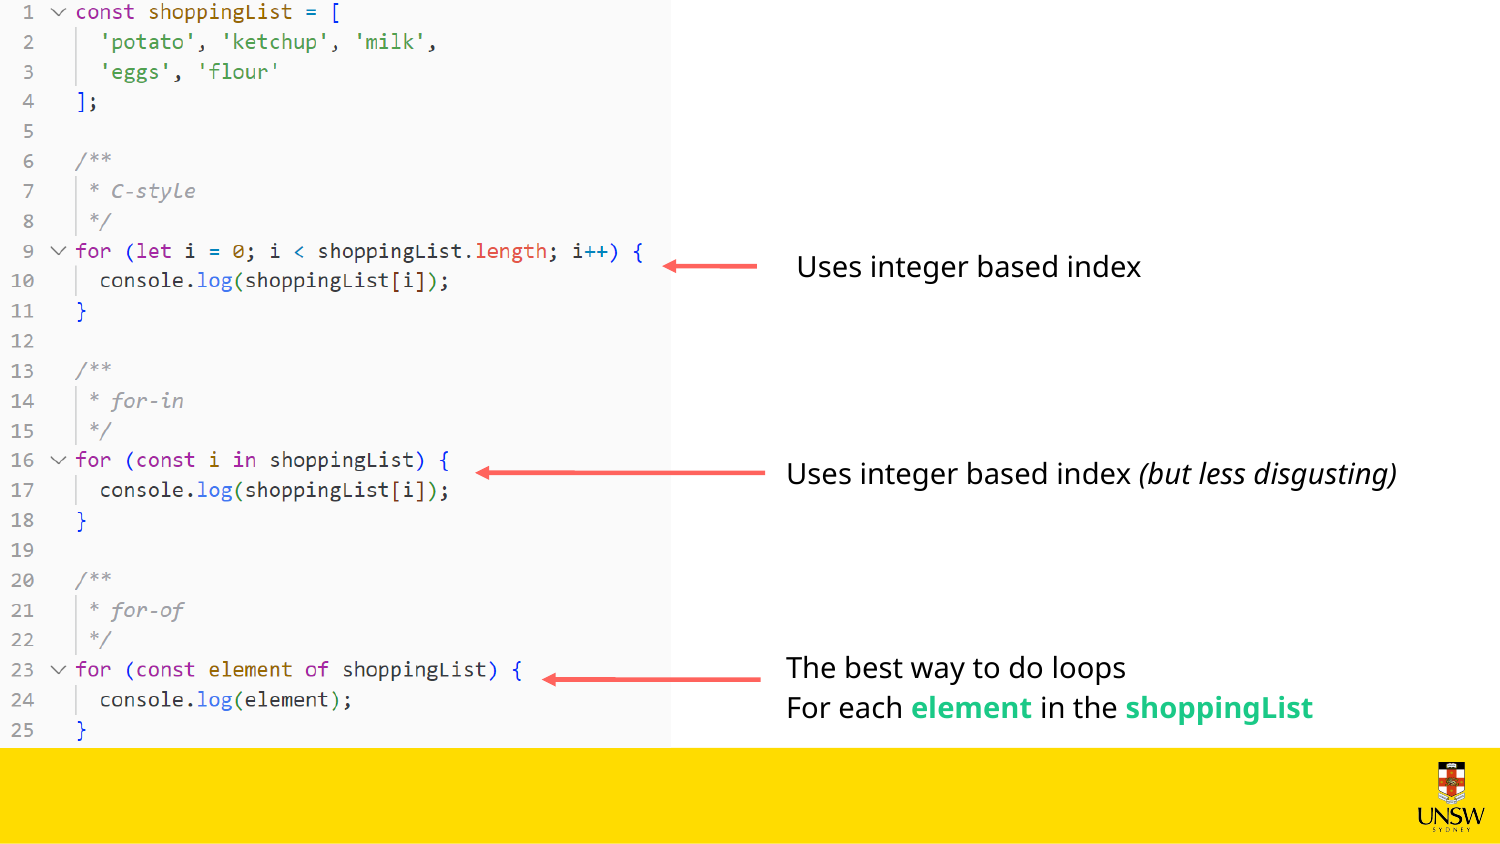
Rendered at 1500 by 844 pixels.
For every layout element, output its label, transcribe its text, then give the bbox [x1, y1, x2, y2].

text_box Uses integer based index (but less disgusting) [771, 440, 1500, 506]
text_box Uses integer based index [781, 233, 1433, 299]
picture [1418, 762, 1485, 832]
picture [0, 0, 671, 748]
text_box The best way to do loops For each element in the shoppingList [771, 629, 1500, 740]
